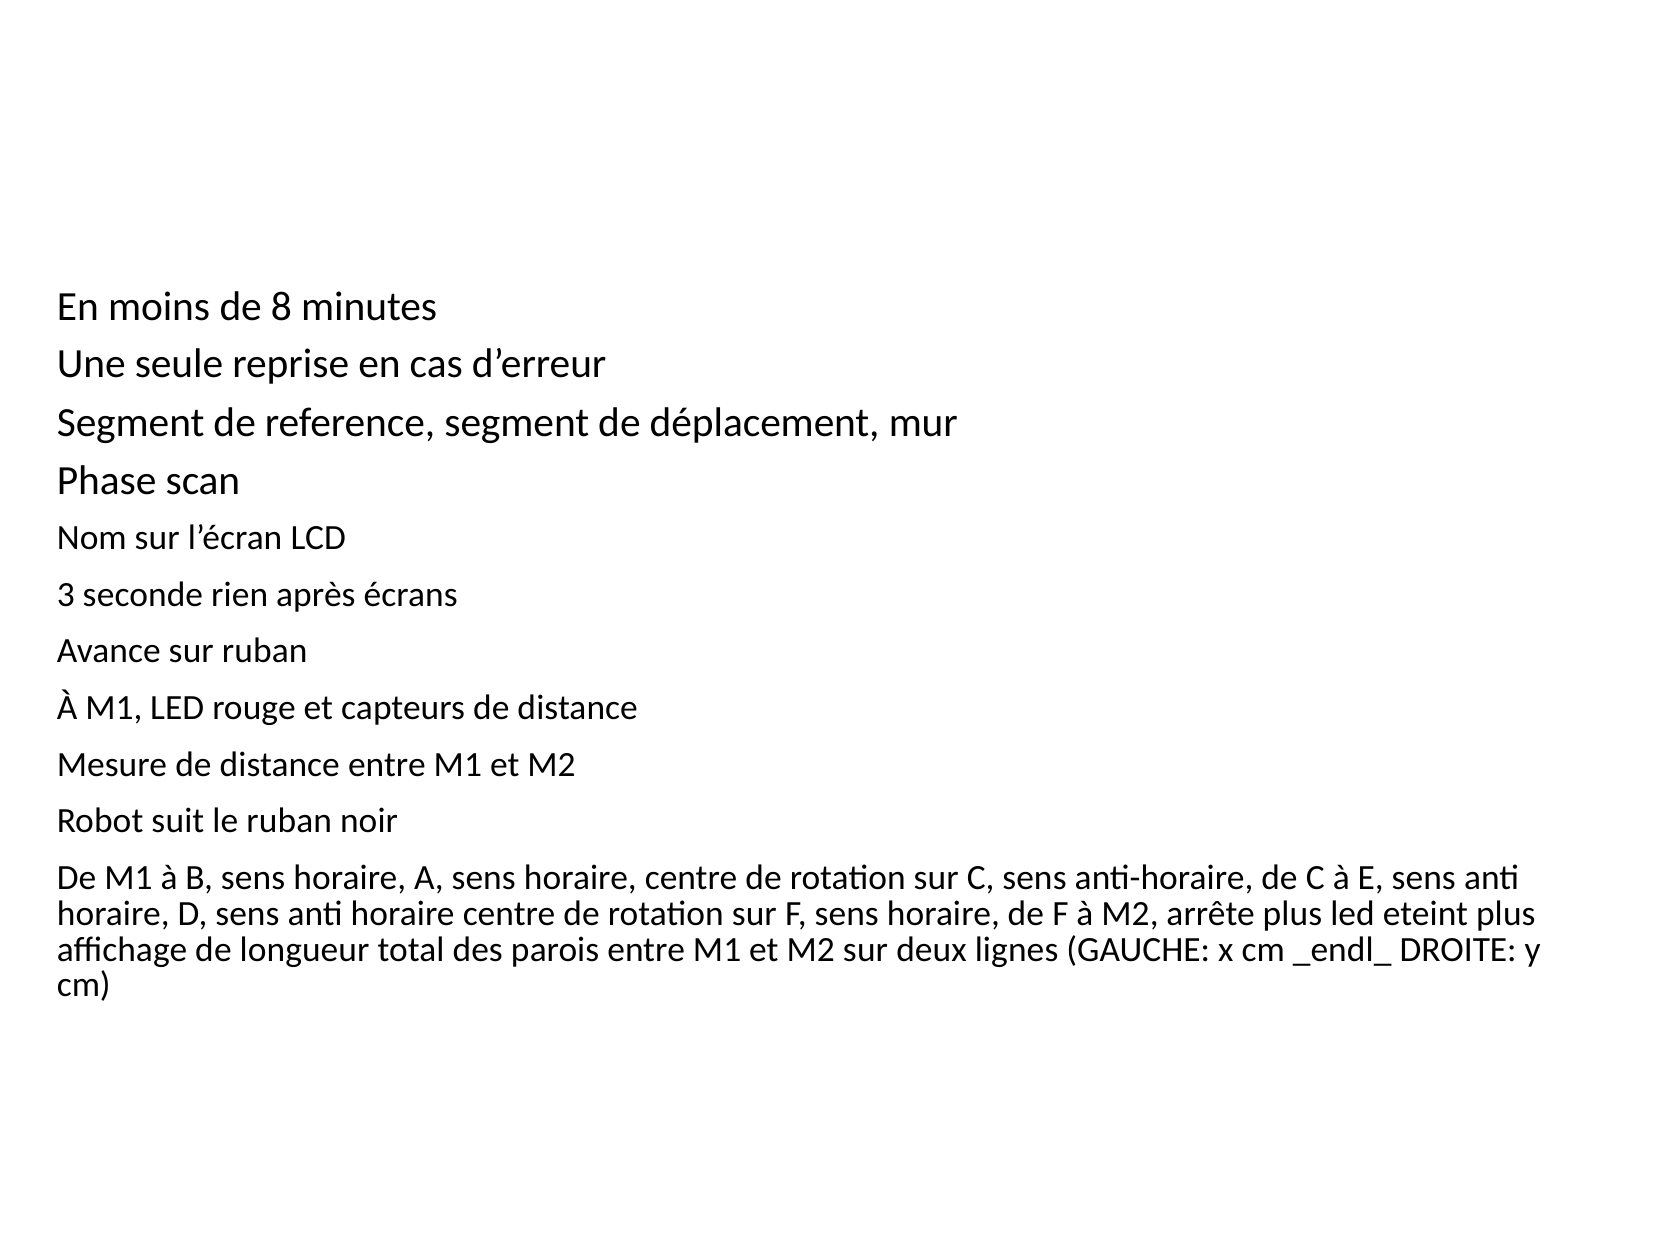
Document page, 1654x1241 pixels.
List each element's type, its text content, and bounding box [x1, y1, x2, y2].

list En moins de 8 minutes Une seule reprise en cas d’erreur Segment de reference, segment de déplacement, mur Phase scan Nom sur l’écran LCD 3 seconde rien après écrans Avance sur ruban À M1, LED rouge et capteurs de distance Mesure de distance entre M1 et M2 Robot suit le ruban noir De M1 à B, sens horaire, A, sens horaire, centre de rotation sur C, sens anti-horaire, de C à E, sens anti horaire, D, sens anti horaire centre de rotation sur F, sens horaire, de F à M2, arrête plus led eteint plus affichage de longueur total des parois entre M1 et M2 sur deux lignes (GAUCHE: x cm _endl_ DROITE: y cm) [56, 290, 1546, 1010]
